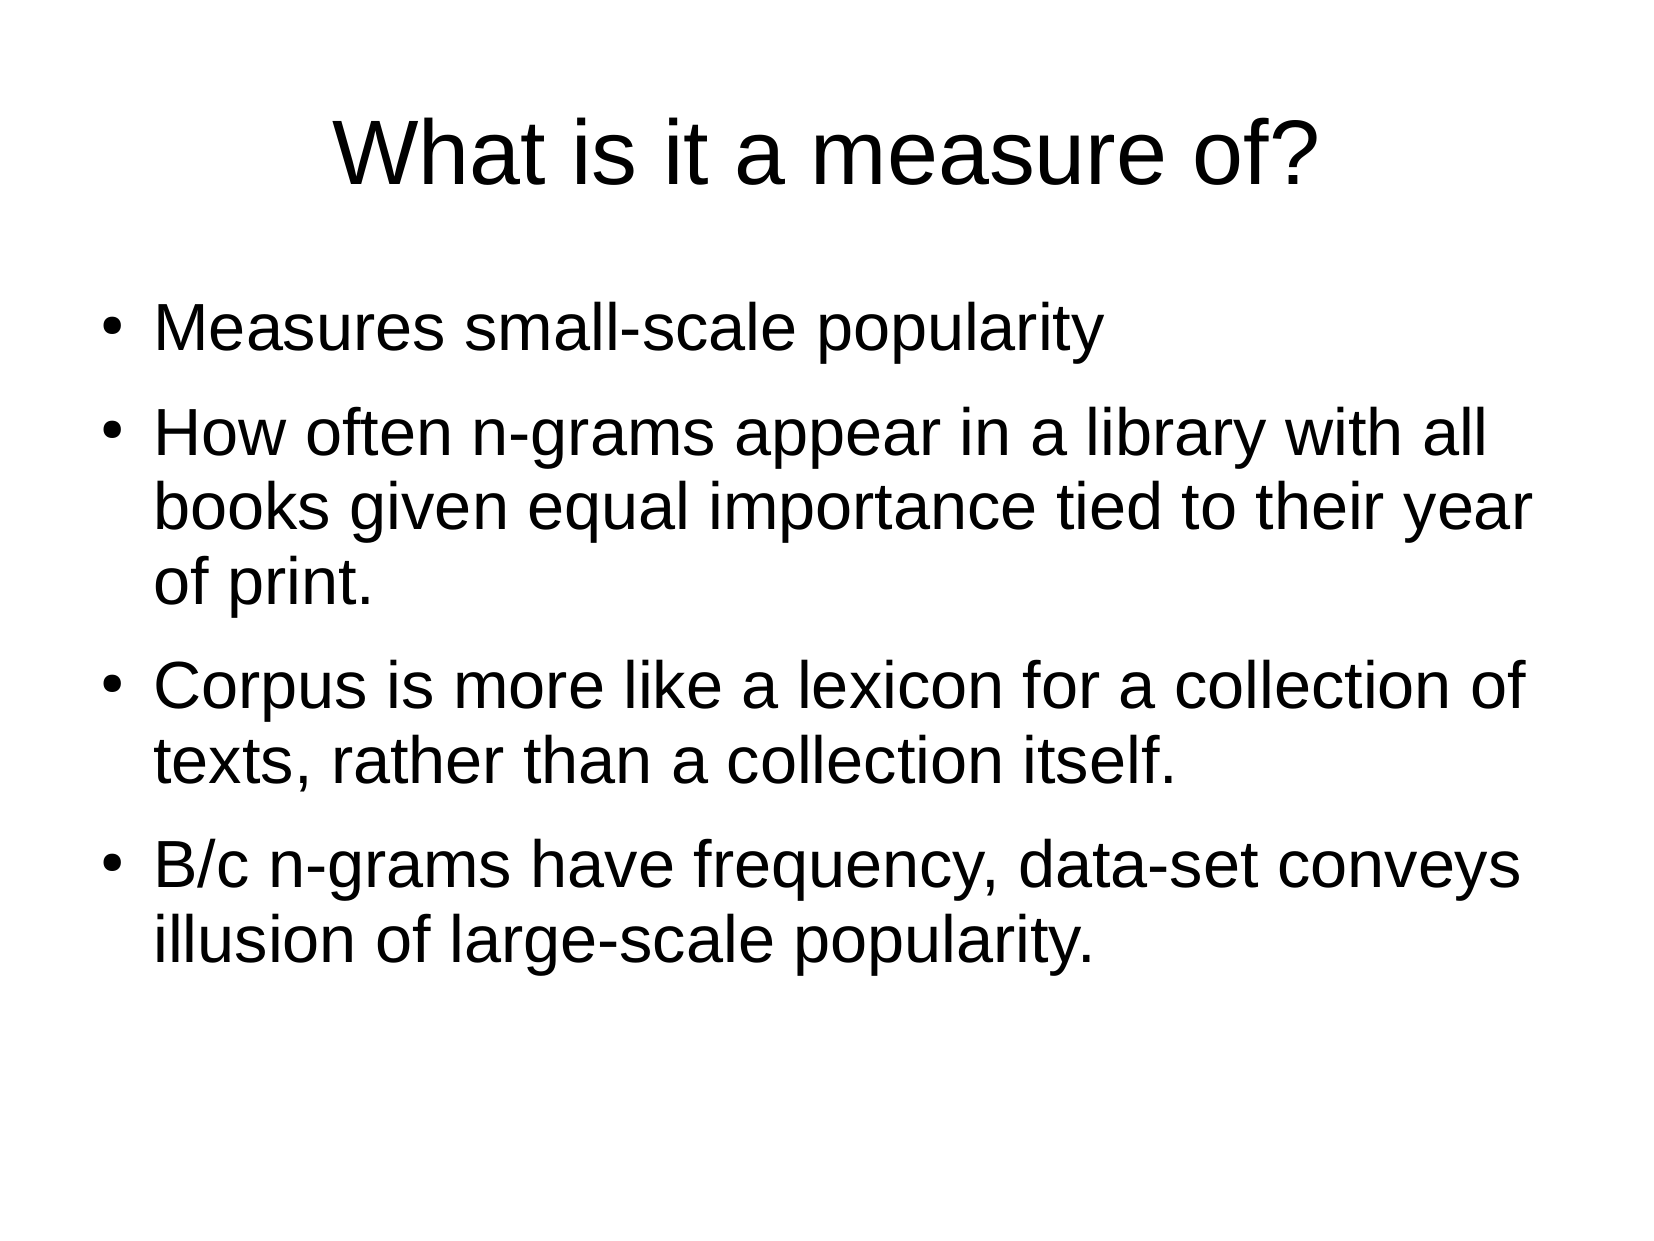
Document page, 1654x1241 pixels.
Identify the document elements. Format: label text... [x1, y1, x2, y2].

list Measures small-scale popularity How often n-grams appear in a library with all books given equal importance tied to their year of print. Corpus is more like a lexicon for a collection of texts, rather than a collection itself. B/c n-grams have frequency, data-set conveys illusion of large-scale popularity. [82, 290, 1571, 1010]
title What is it a measure of? [82, 49, 1571, 257]
